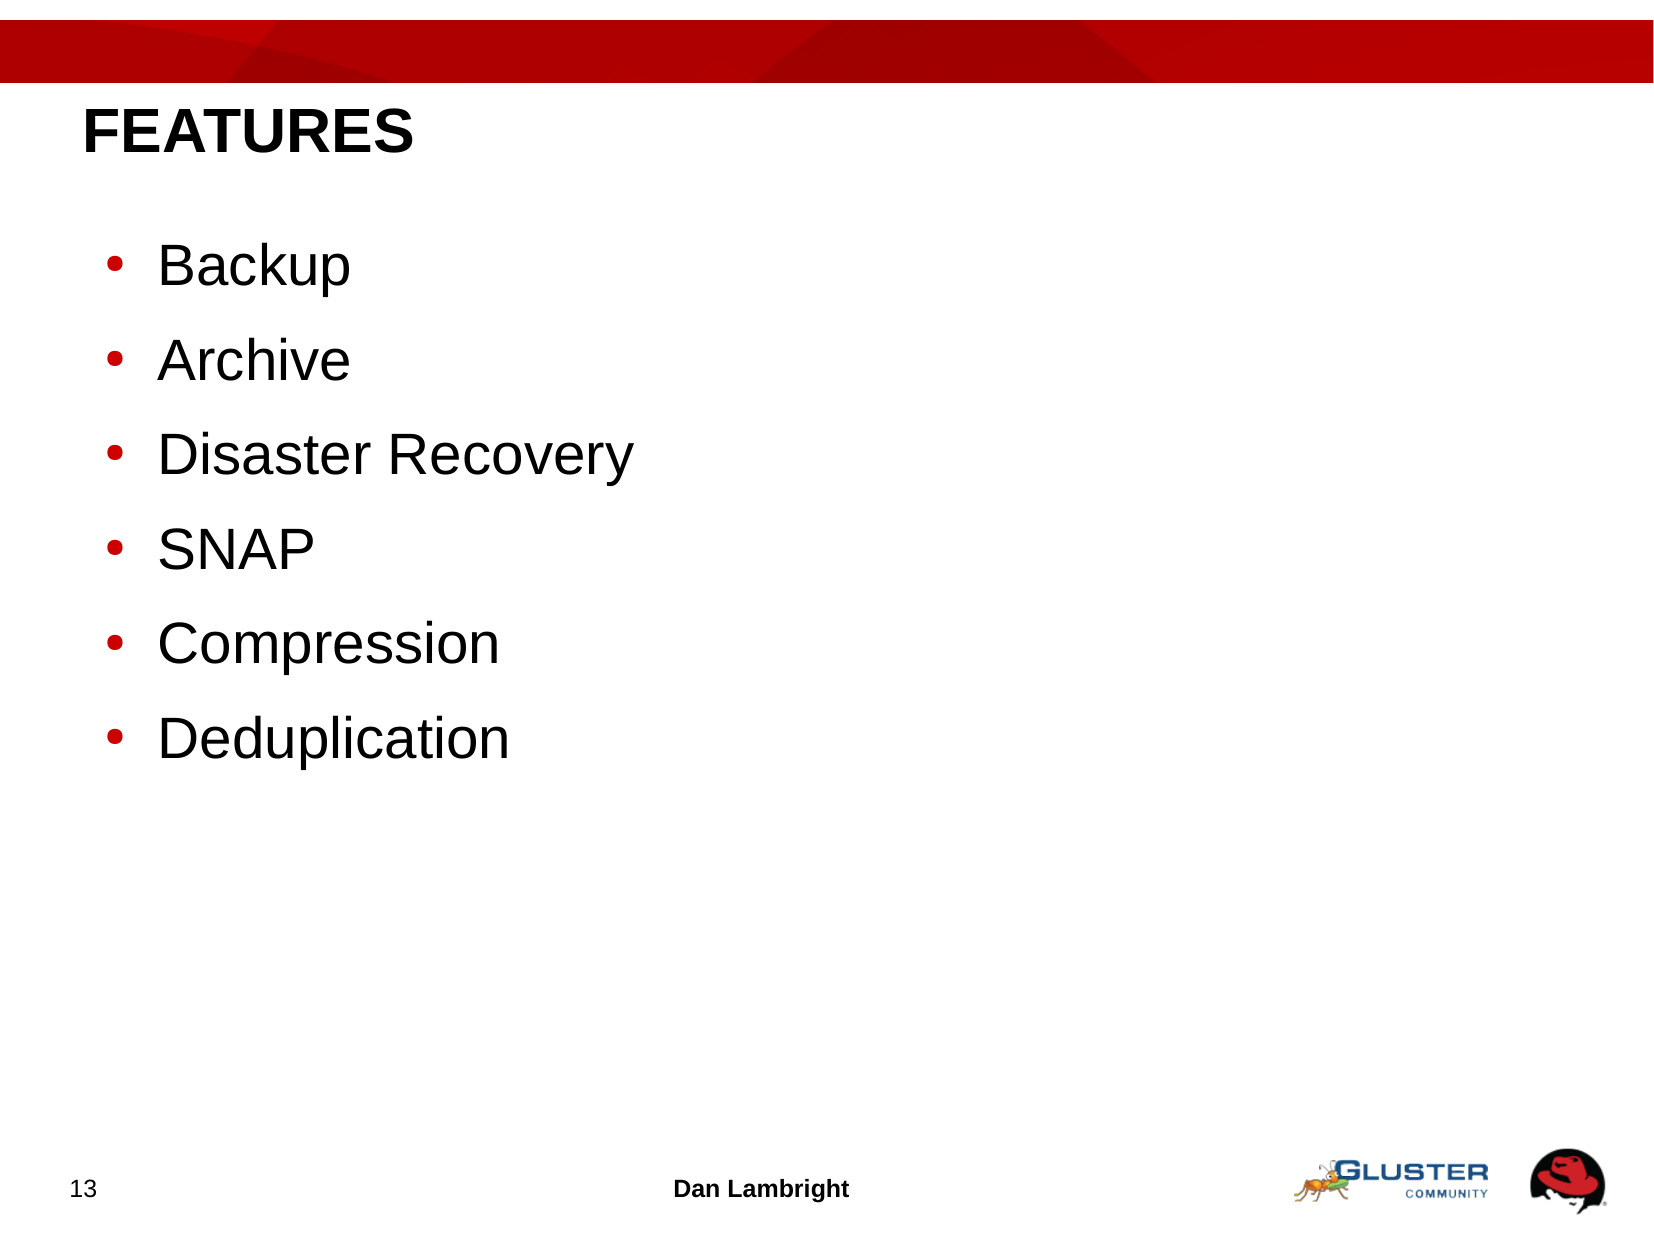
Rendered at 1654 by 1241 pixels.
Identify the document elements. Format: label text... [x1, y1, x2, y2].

title FEATURES [82, 37, 1571, 226]
picture [1529, 1146, 1613, 1224]
list Backup Archive Disaster Recovery SNAP Compression Deduplication [86, 232, 1576, 1027]
picture [0, 20, 1654, 83]
picture [1294, 1158, 1488, 1203]
